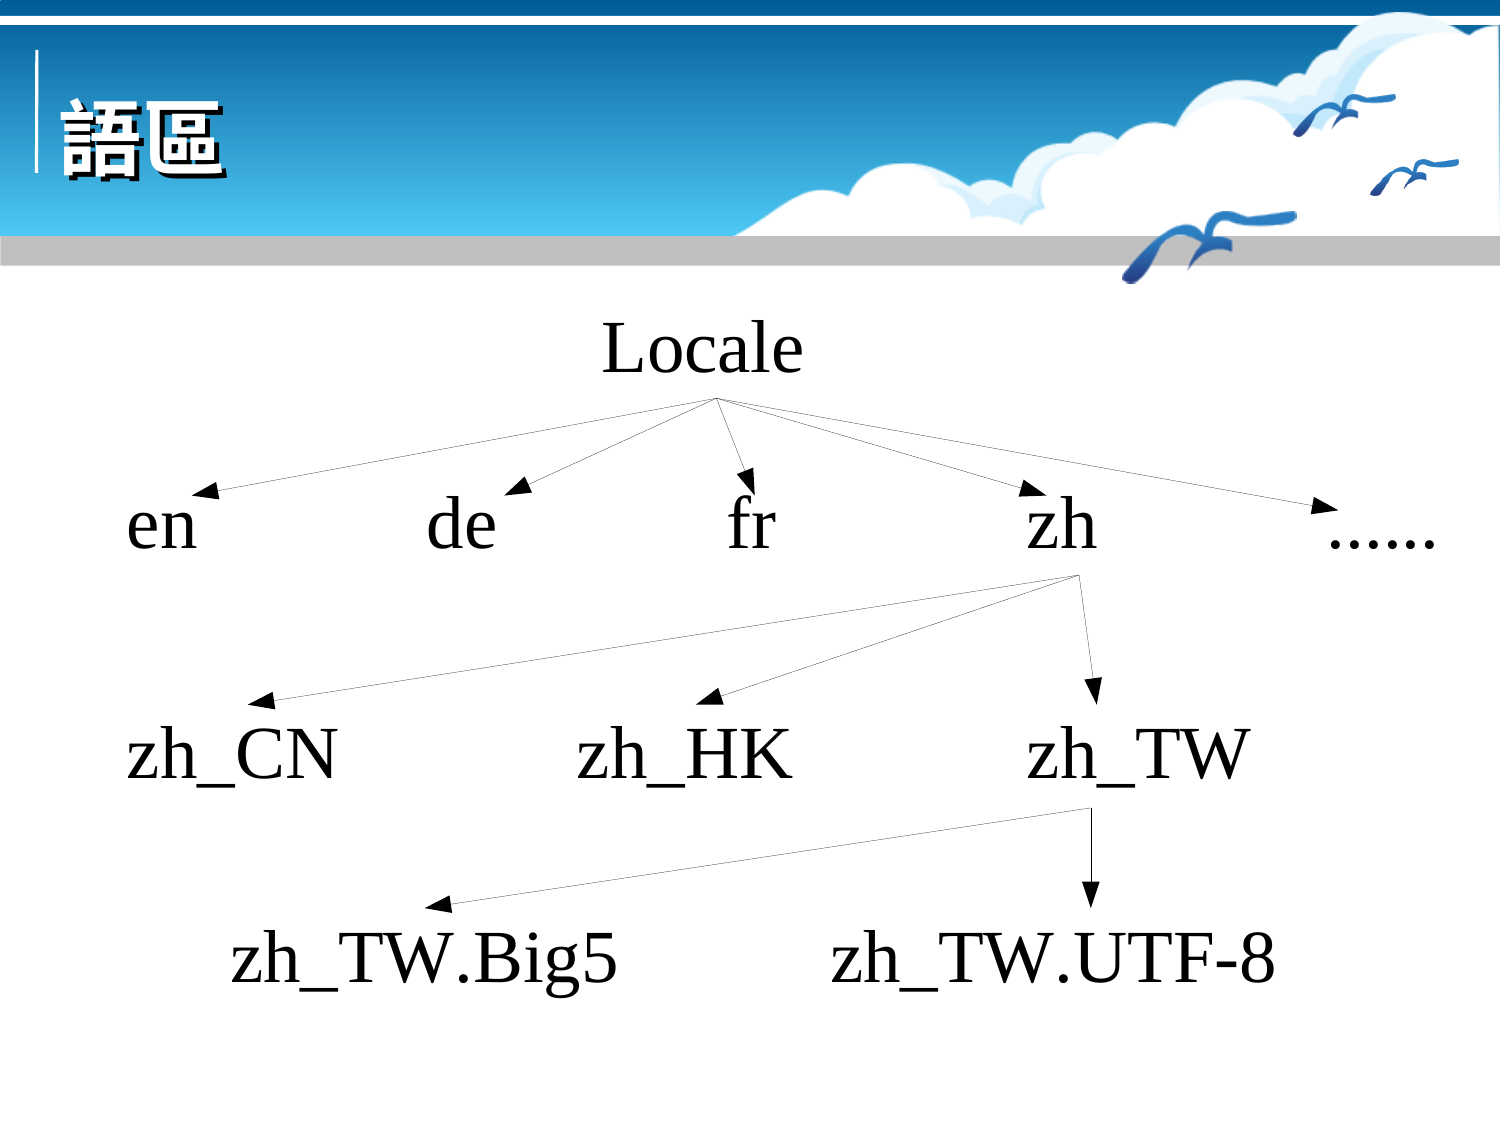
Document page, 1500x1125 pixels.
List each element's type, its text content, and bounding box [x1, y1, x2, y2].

text_box zh_TW.Big5 zh_TW.UTF-8 [215, 908, 1294, 1006]
text_box zh_CN zh_HK zh_TW [112, 704, 1267, 803]
title 語區 [59, 86, 1465, 186]
picture [730, 12, 1500, 284]
text_box Locale [586, 298, 821, 396]
text_box en de fr zh ...... [112, 474, 1466, 573]
